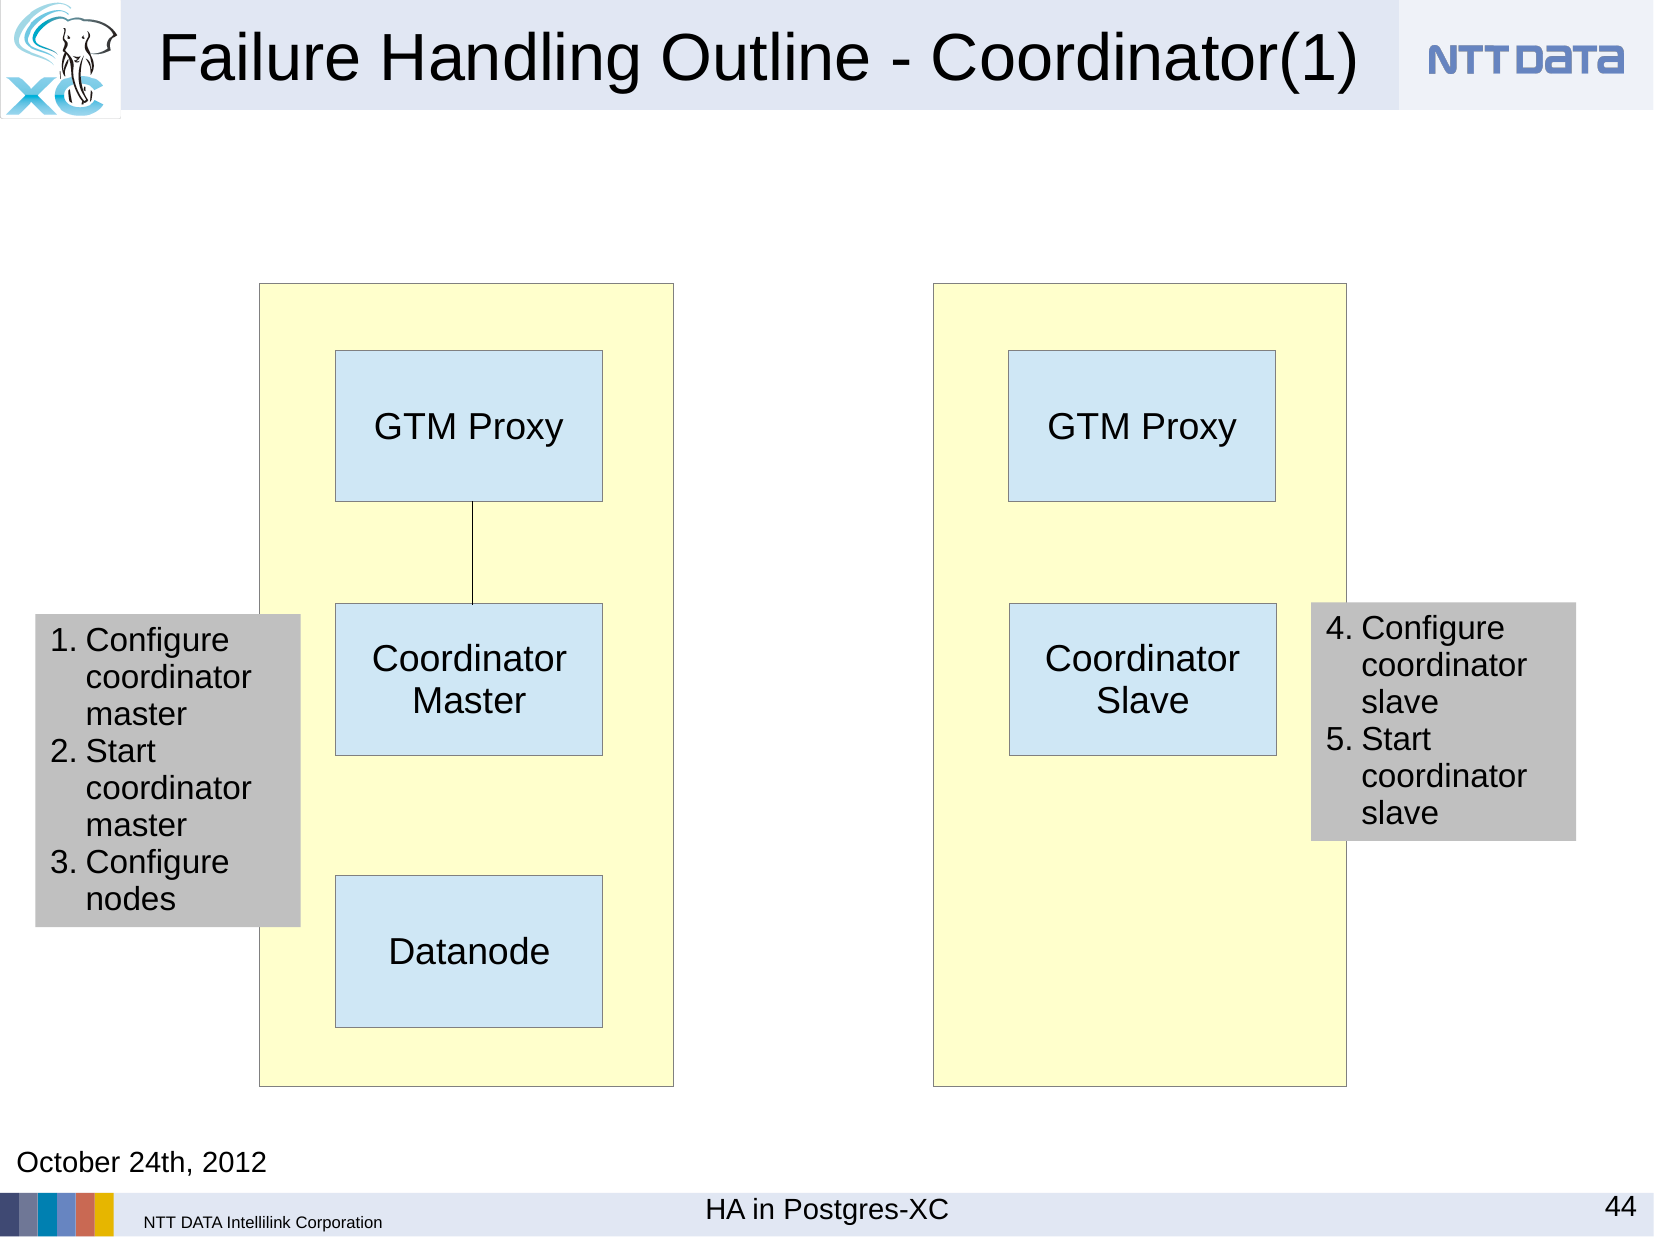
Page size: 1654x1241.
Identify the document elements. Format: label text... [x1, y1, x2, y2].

text_box [933, 283, 1347, 1087]
title Failure Handling Outline - Coordinator(1) [120, 3, 1399, 110]
text_box Configure coordinator master Start coordinator master Configure nodes [35, 614, 301, 928]
text_box Configure coordinator slave Start coordinator slave [1311, 602, 1577, 841]
text_box GTM Proxy [335, 350, 603, 502]
text_box Coordinator Master [335, 603, 603, 756]
picture [0, 0, 121, 119]
text_box Coordinator Slave [1009, 603, 1277, 756]
text_box Datanode [335, 875, 603, 1028]
picture [1429, 45, 1624, 74]
text_box [259, 283, 674, 1087]
text_box GTM Proxy [1008, 350, 1276, 502]
